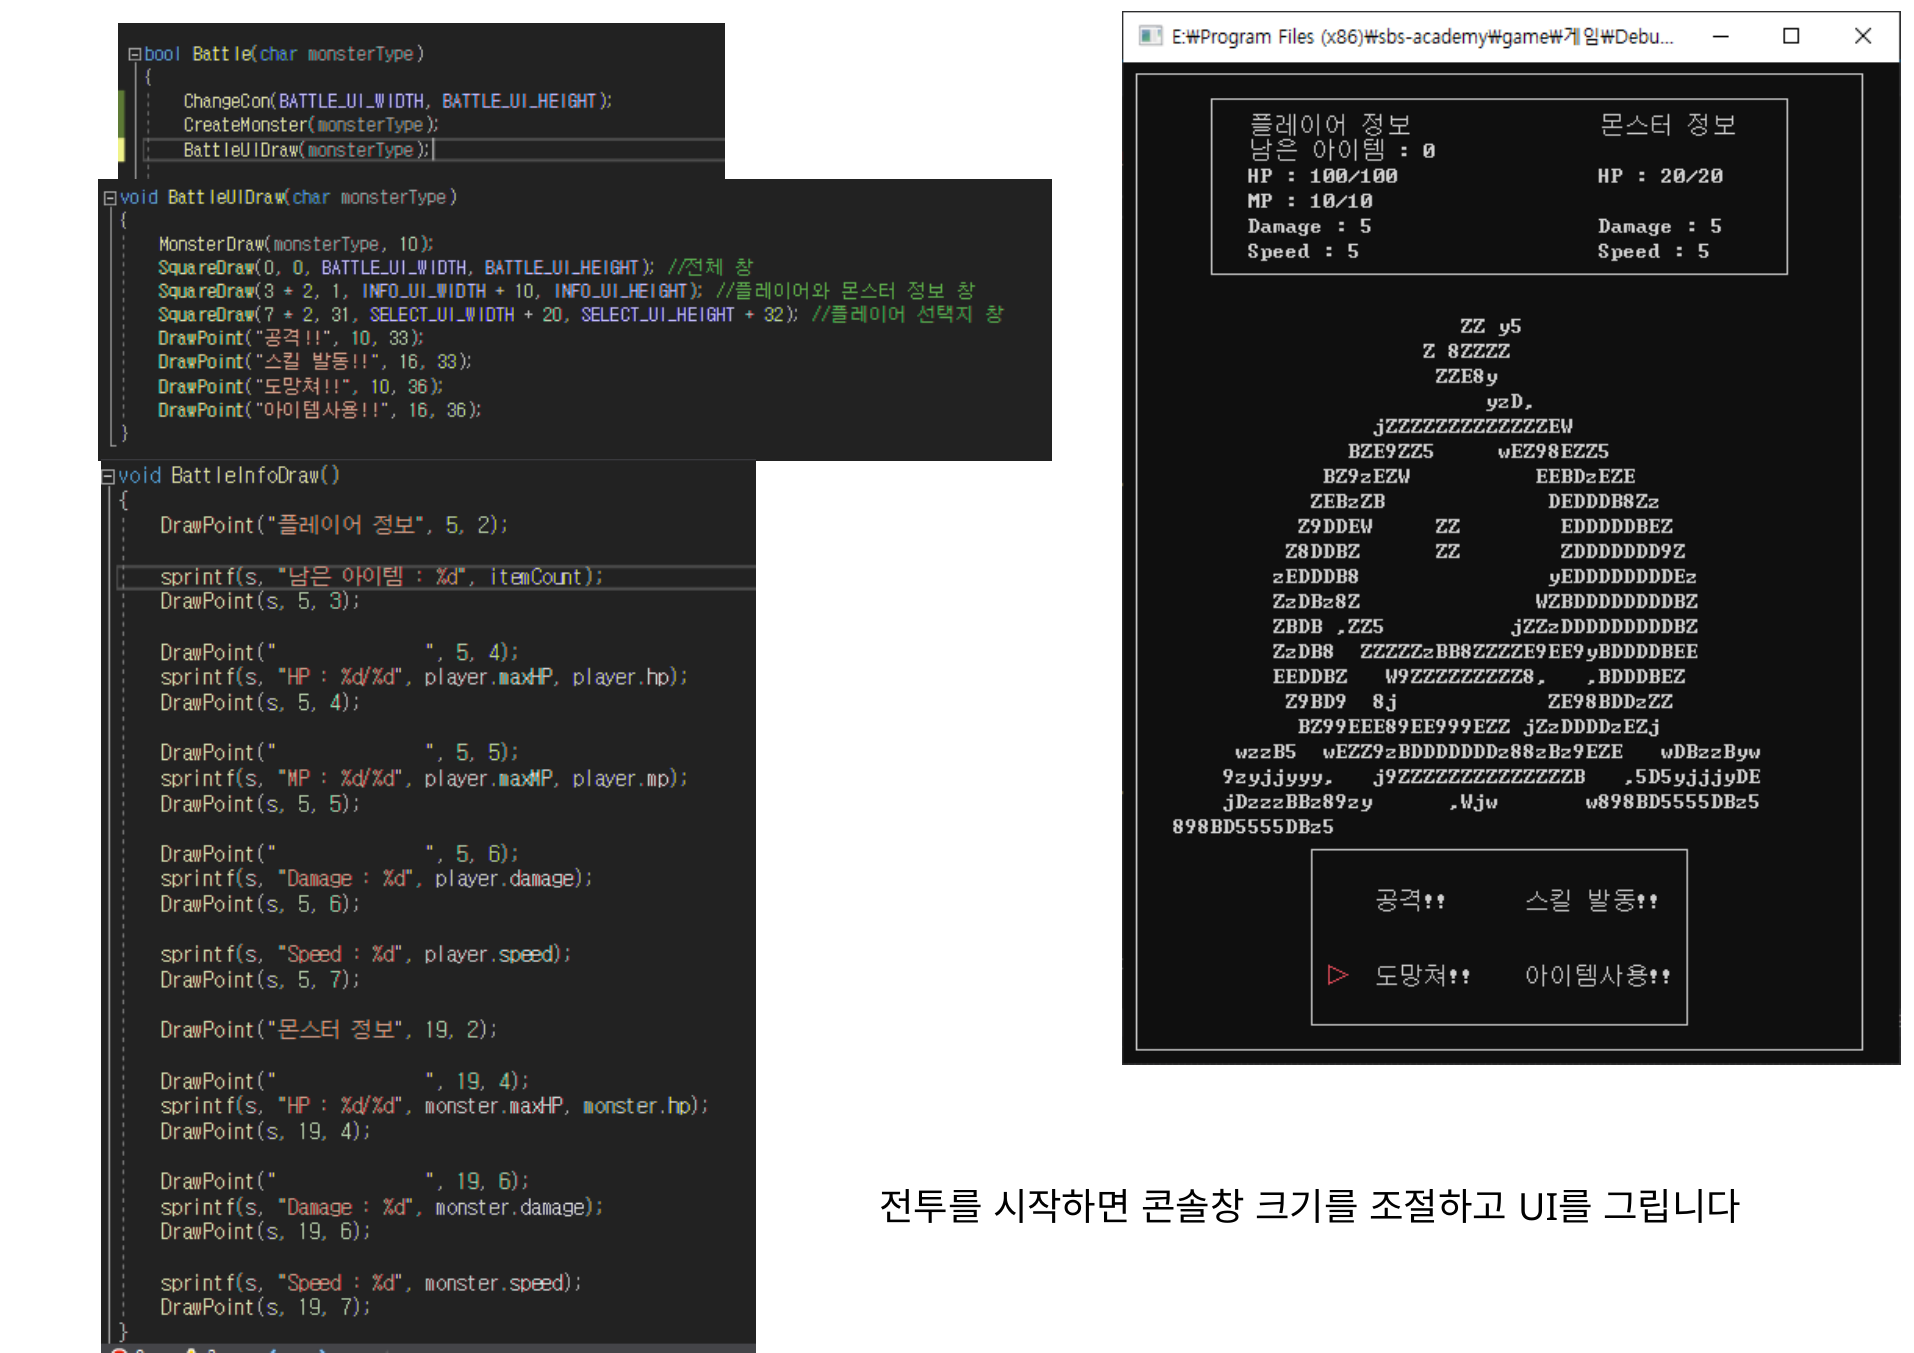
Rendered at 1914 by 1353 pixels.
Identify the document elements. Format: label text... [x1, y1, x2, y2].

picture [98, 23, 1052, 1353]
text_box 전투를 시작하면 콘솔창 크기를 조절하고 UI를 그립니다 [864, 1169, 1831, 1222]
picture [1122, 11, 1901, 1066]
